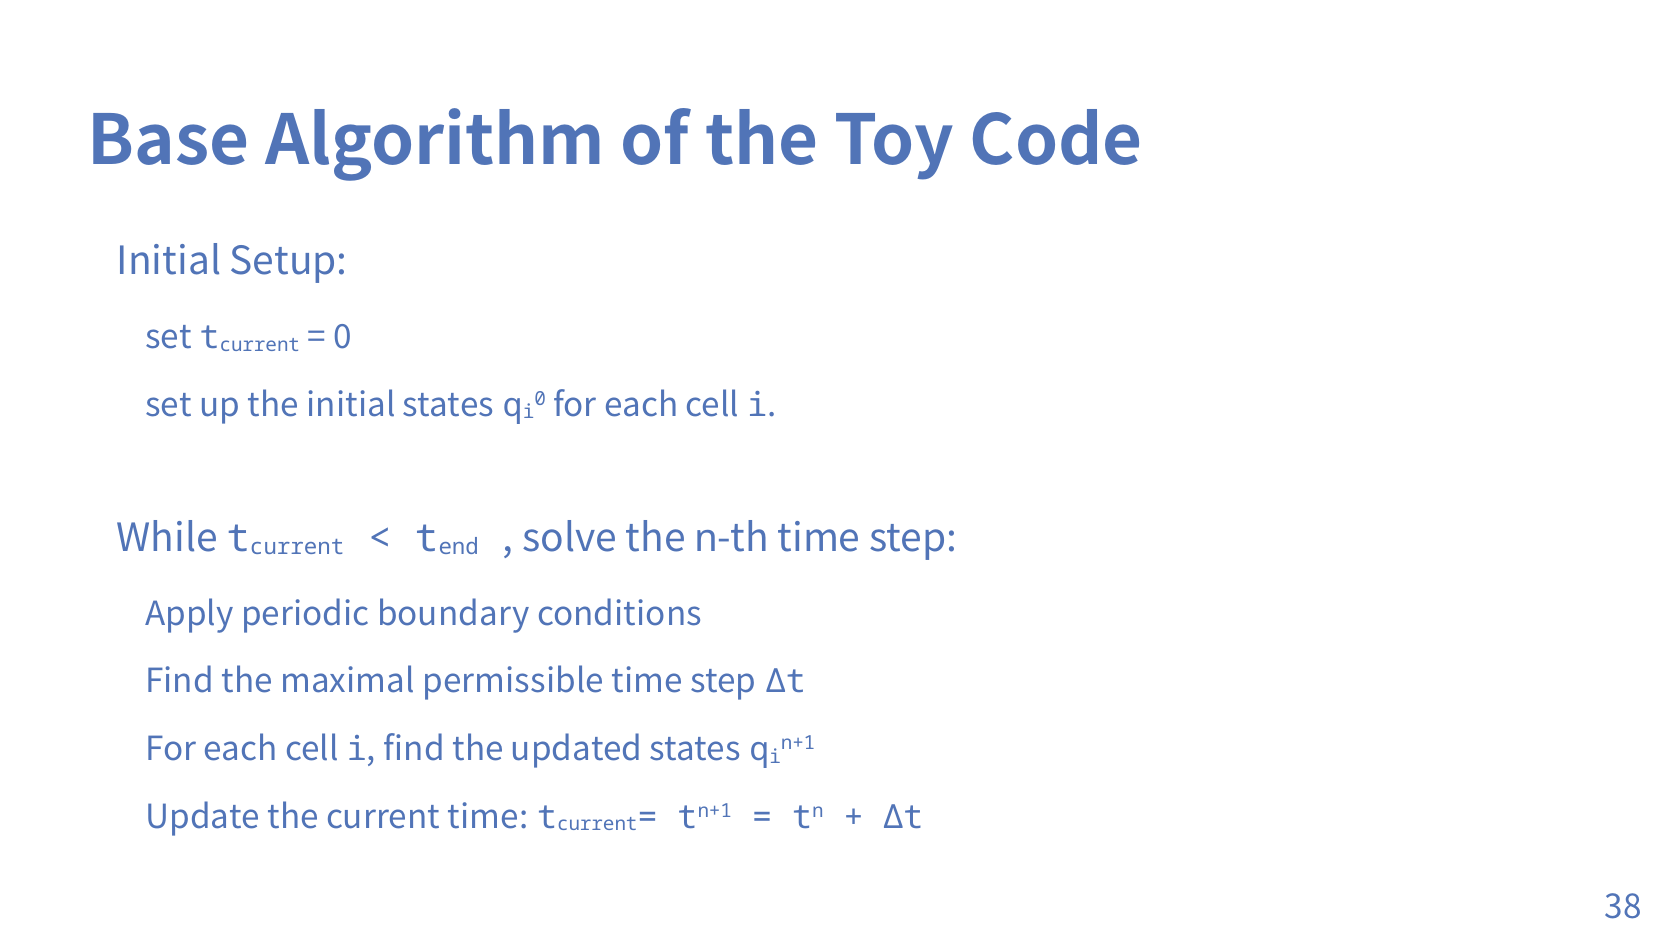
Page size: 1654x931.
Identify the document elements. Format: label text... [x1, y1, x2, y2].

title Base Algorithm of the Toy Code [87, 93, 1563, 176]
list Initial Setup: set tcurrent = 0 set up the initial states qi0 for each cell i. While tcurrent < tend , solve the n-th time step: Apply periodic boundary conditions Find the maximal permissible time step ∆t For each cell i, find the updated states qin+1 Update the current time: tcurrent= tn+1 = tn + ∆t [87, 229, 1553, 840]
